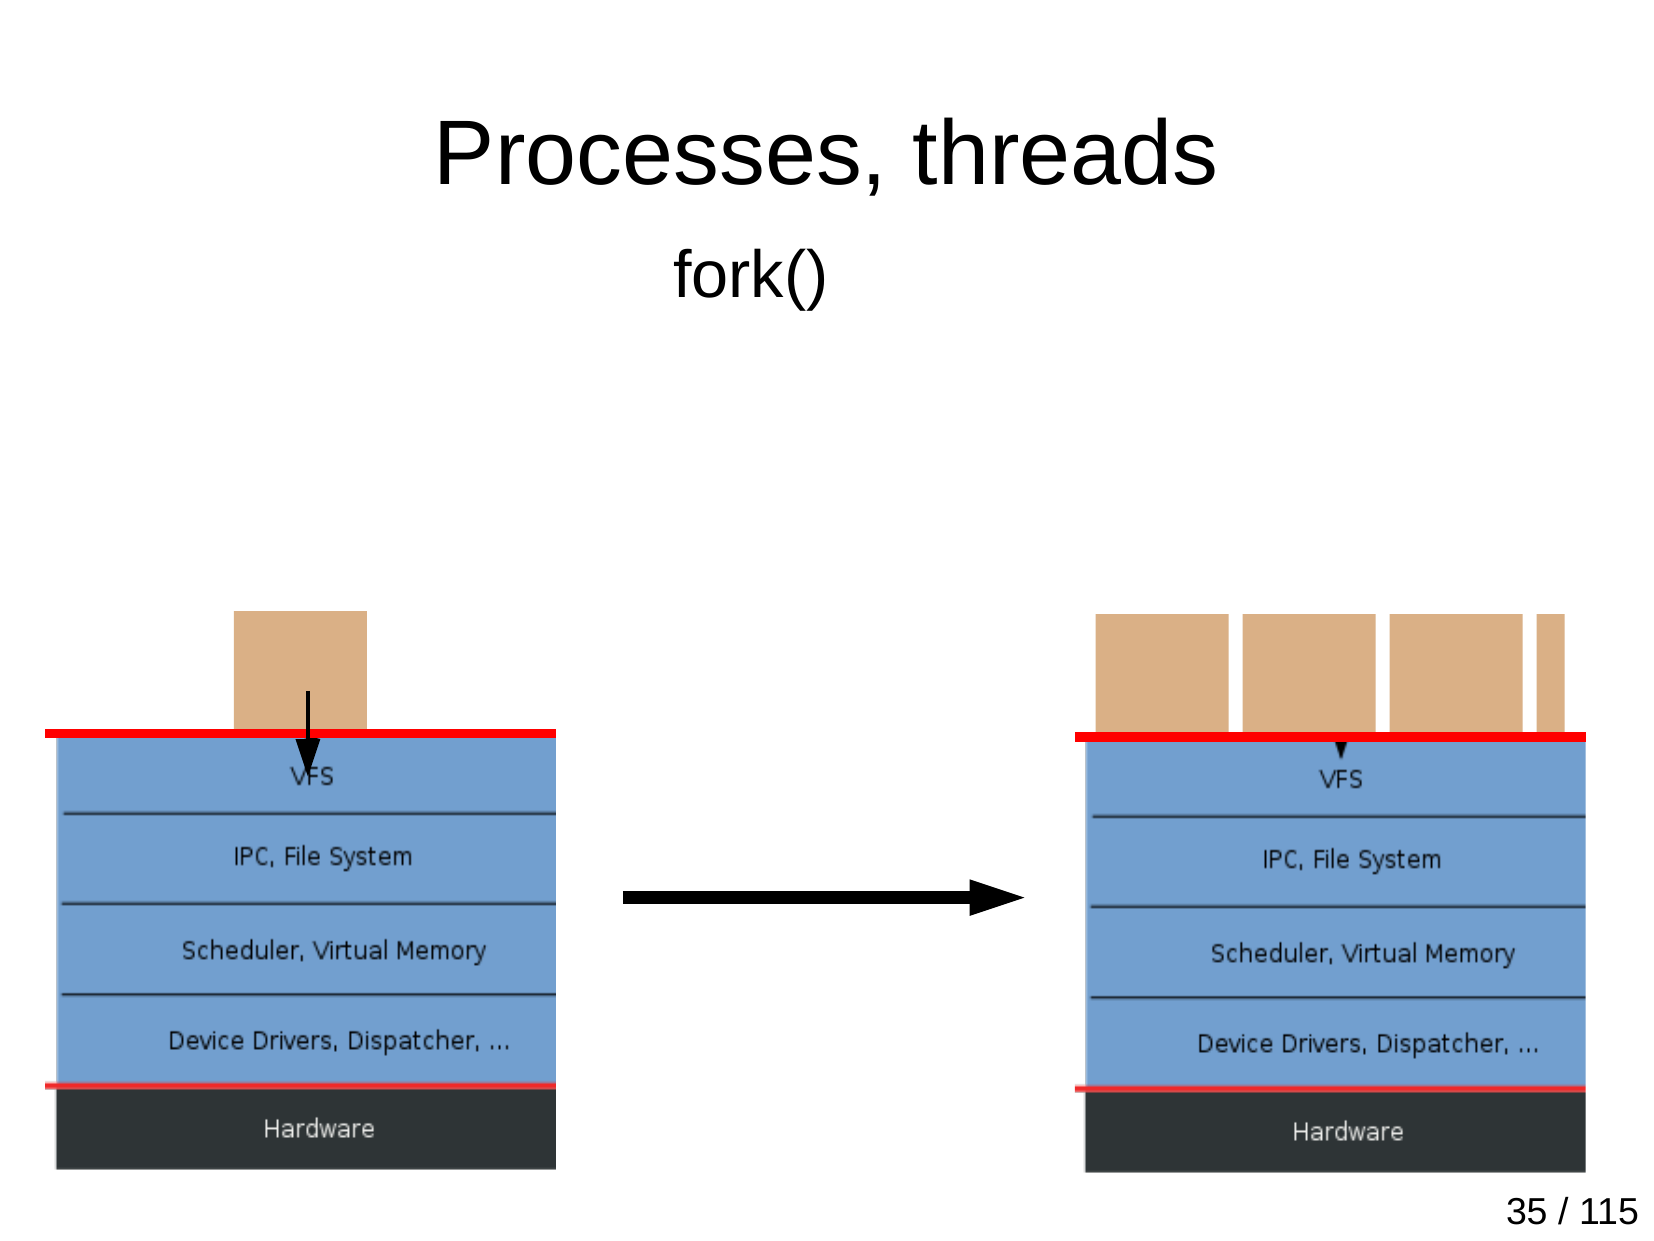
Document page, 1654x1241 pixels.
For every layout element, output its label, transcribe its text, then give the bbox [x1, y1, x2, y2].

picture [1074, 957, 1586, 1205]
title Processes, threads [82, 49, 1571, 257]
list fork() [602, 237, 1654, 957]
picture [45, 738, 556, 1202]
text_box <number> / 115 [1380, 1183, 1654, 1241]
text_box [233, 611, 367, 729]
